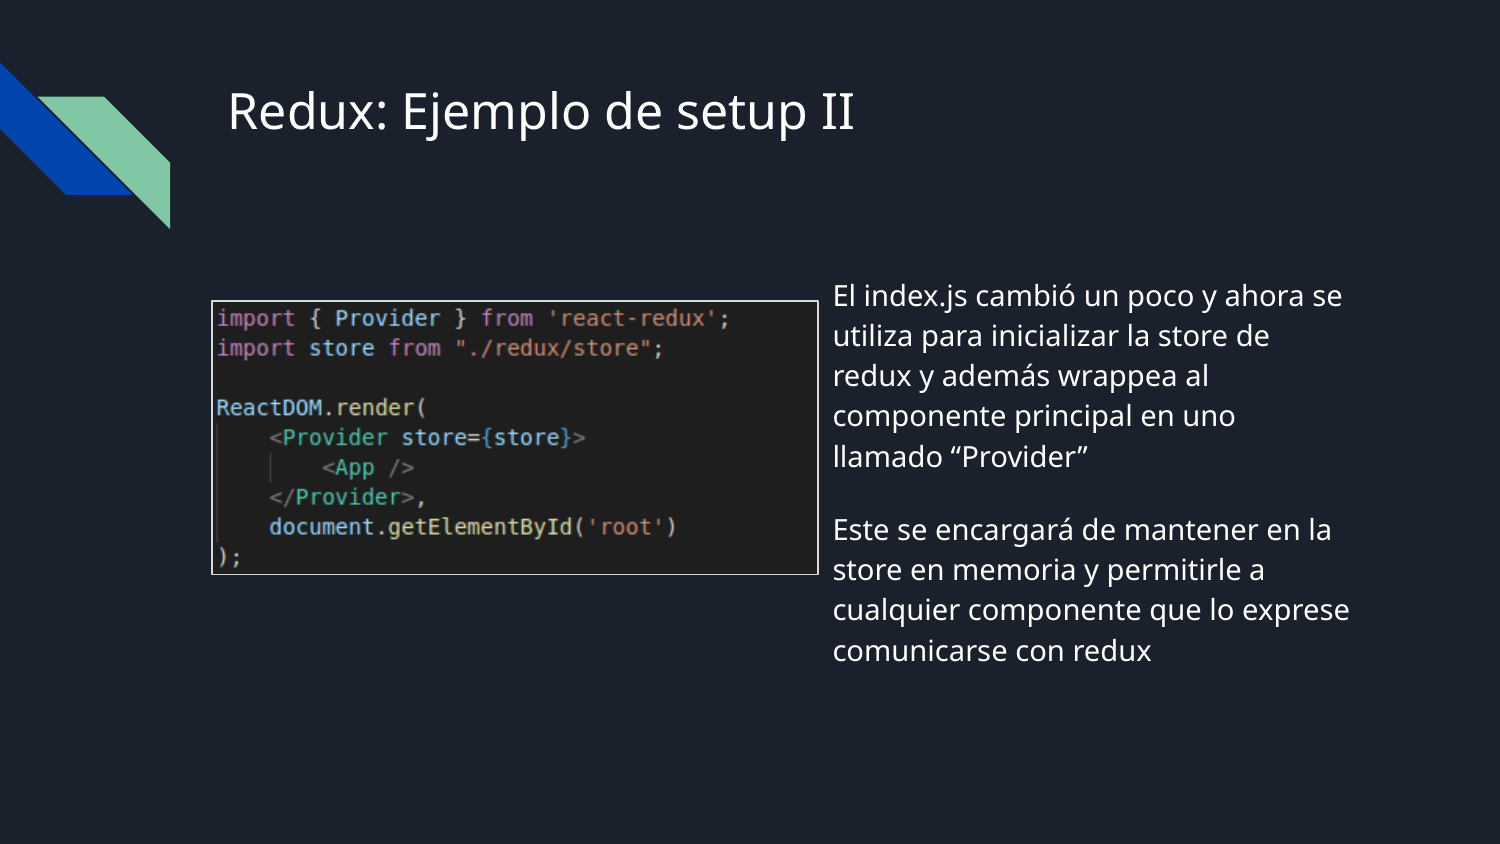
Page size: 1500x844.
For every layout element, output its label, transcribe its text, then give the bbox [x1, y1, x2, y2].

title Redux: Ejemplo de setup II [212, 64, 1368, 215]
list El index.js cambió un poco y ahora se utiliza para inicializar la store de redux y además wrappea al componente principal en uno llamado “Provider” Este se encargará de mantener en la store en memoria y permitirle a cualquier componente que lo exprese comunicarse con redux [817, 257, 1368, 735]
picture [212, 301, 818, 574]
